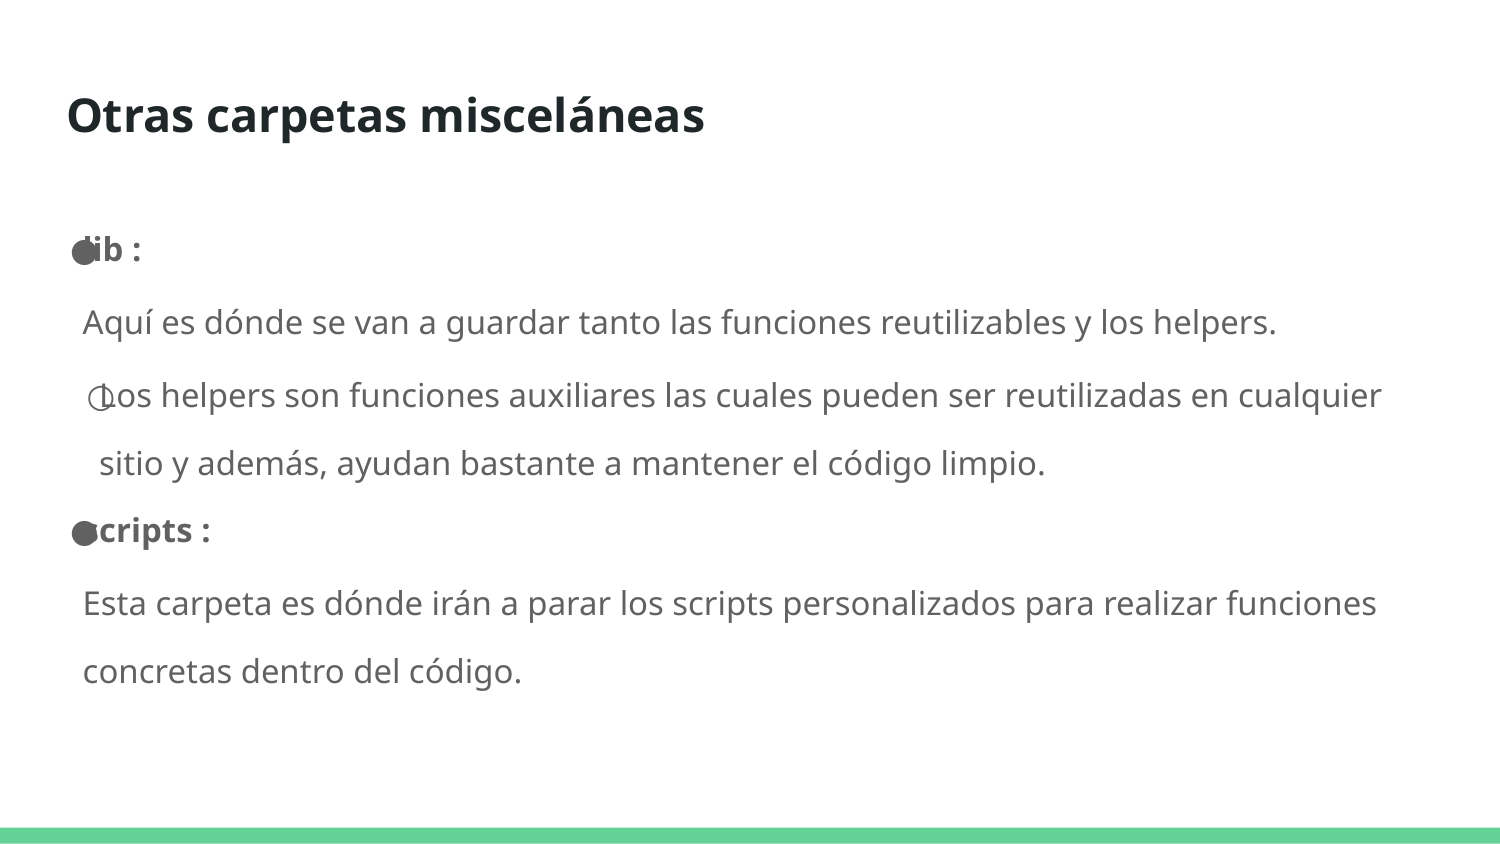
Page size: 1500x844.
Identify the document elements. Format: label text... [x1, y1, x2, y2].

list lib : Aquí es dónde se van a guardar tanto las funciones reutilizables y los helpers. Los helpers son funciones auxiliares las cuales pueden ser reutilizadas en cualquier sitio y además, ayudan bastante a mantener el código limpio. scripts : Esta carpeta es dónde irán a parar los scripts personalizados para realizar funciones concretas dentro del código. [51, 189, 1449, 750]
title Otras carpetas misceláneas [51, 67, 1449, 162]
